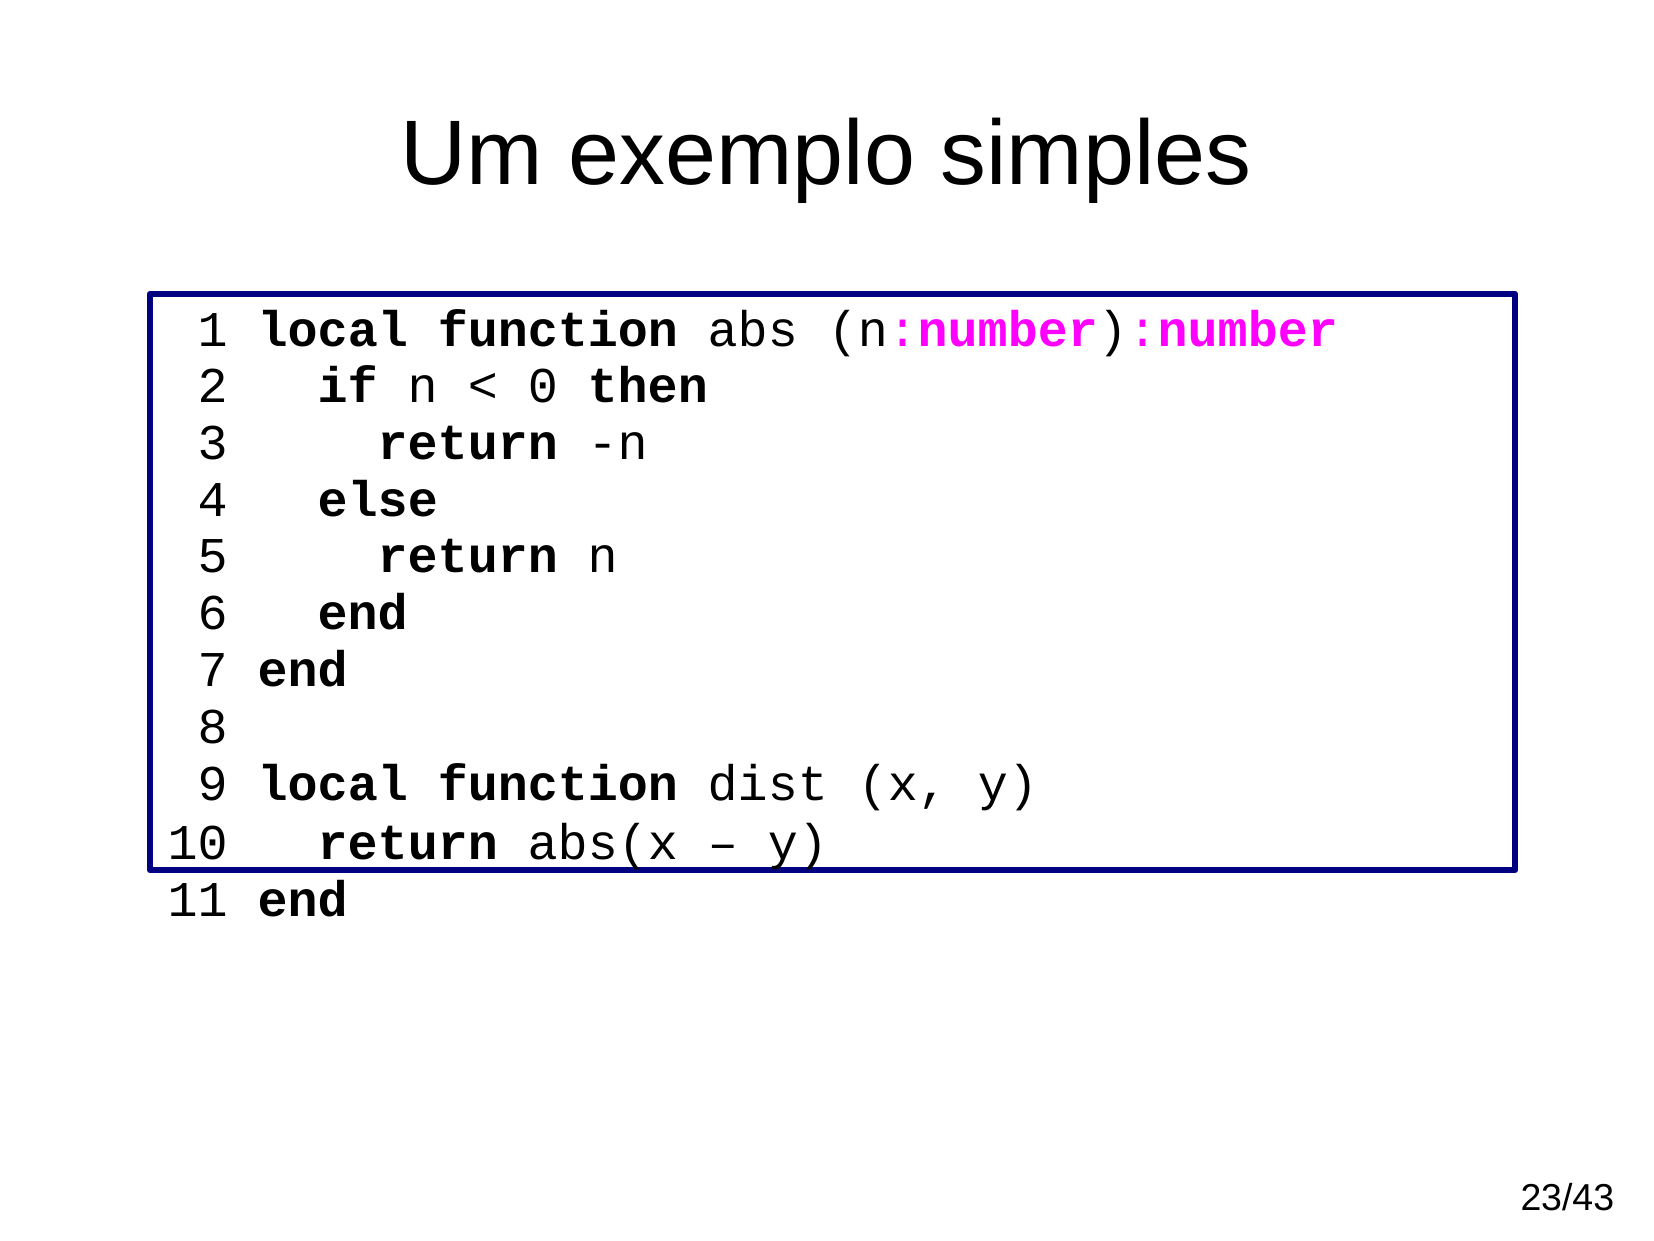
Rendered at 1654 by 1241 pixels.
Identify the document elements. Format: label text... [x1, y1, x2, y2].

title Um exemplo simples [82, 49, 1571, 257]
text_box 1 local function abs (n:number):number 2 if n < 0 then 3 return -n 4 else 5 return n 6 end 7 end 8 9 local function dist (x, y) 10 return abs(x – y) 11 end [150, 293, 1516, 871]
text_box 23/43 [1495, 1168, 1630, 1239]
